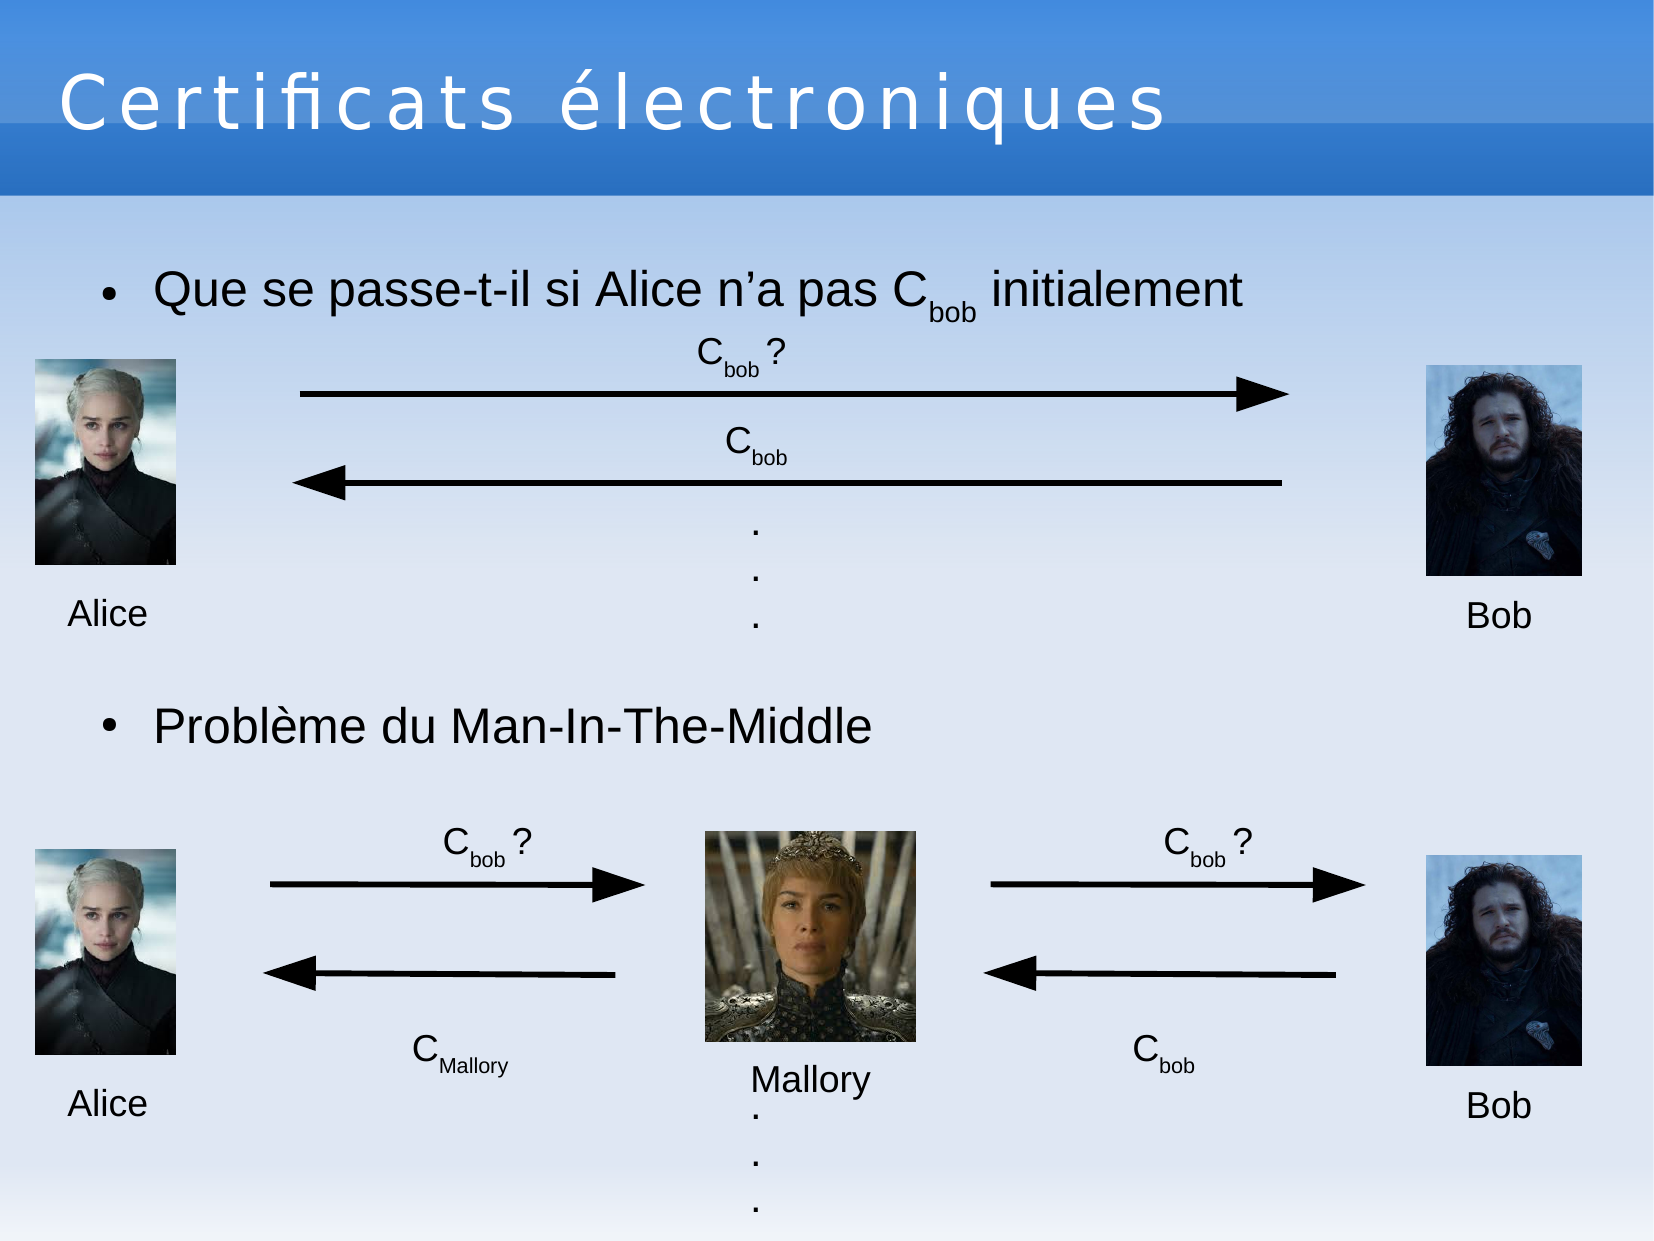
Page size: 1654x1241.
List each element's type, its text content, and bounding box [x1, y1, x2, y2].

text_box Cbob ? [1148, 813, 1307, 931]
title Certificats électroniques [59, 29, 1270, 178]
text_box Bob [1451, 1077, 1548, 1135]
text_box Cbob [709, 411, 869, 529]
text_box CMallory [397, 1020, 556, 1137]
text_box Cbob [1117, 1020, 1276, 1137]
text_box Alice [52, 584, 164, 642]
picture [0, 0, 1654, 1241]
text_box Cbob ? [428, 813, 587, 931]
text_box . . . [735, 1108, 777, 1229]
list Problème du Man-In-The-Middle [82, 697, 1516, 832]
list Que se passe-t-il si Alice n’a pas Cbob initialement [82, 260, 1516, 407]
text_box Mallory [735, 1050, 886, 1108]
text_box Alice [52, 1074, 164, 1132]
text_box Bob [1450, 587, 1548, 645]
text_box . . . [735, 490, 777, 645]
text_box Cbob ? [681, 323, 841, 441]
